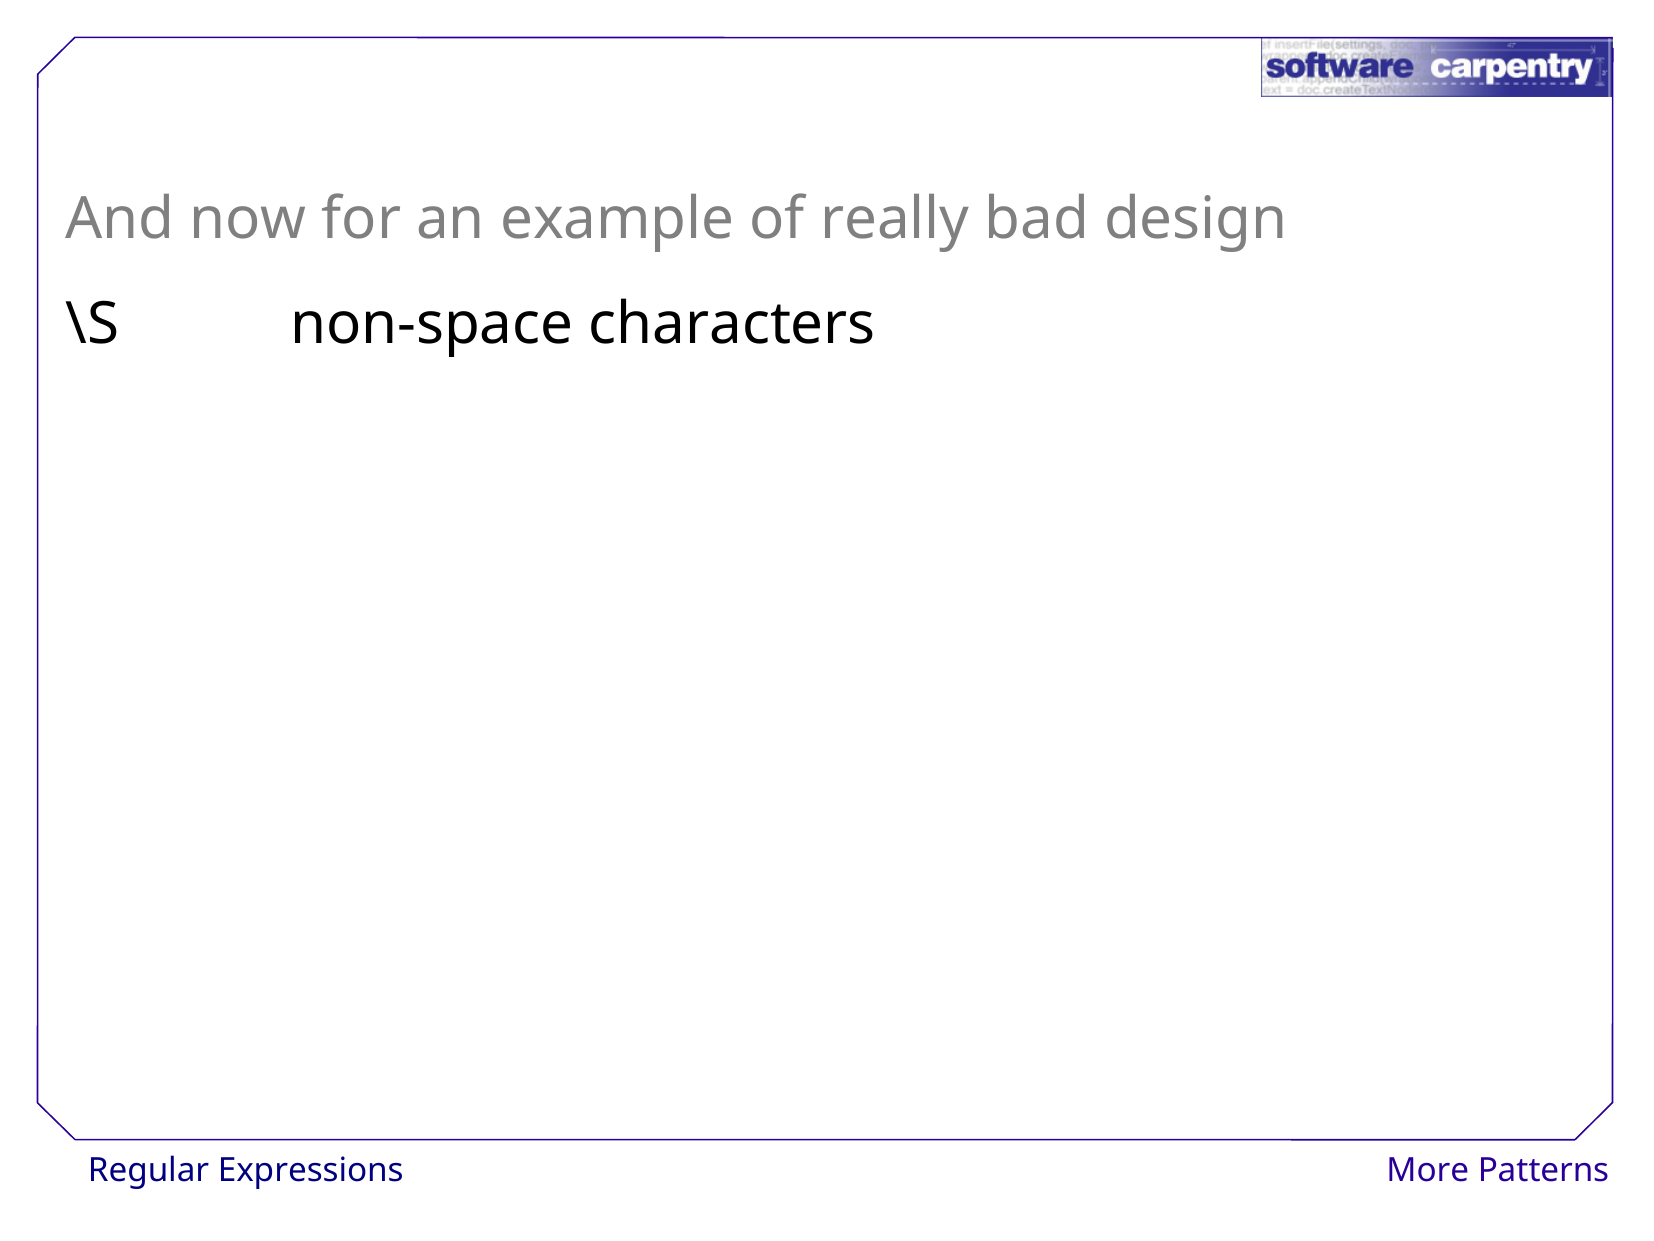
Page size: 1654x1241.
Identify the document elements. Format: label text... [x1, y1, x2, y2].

text_box And now for an example of really bad design \S non-space characters [50, 137, 1453, 364]
picture [1261, 39, 1613, 97]
